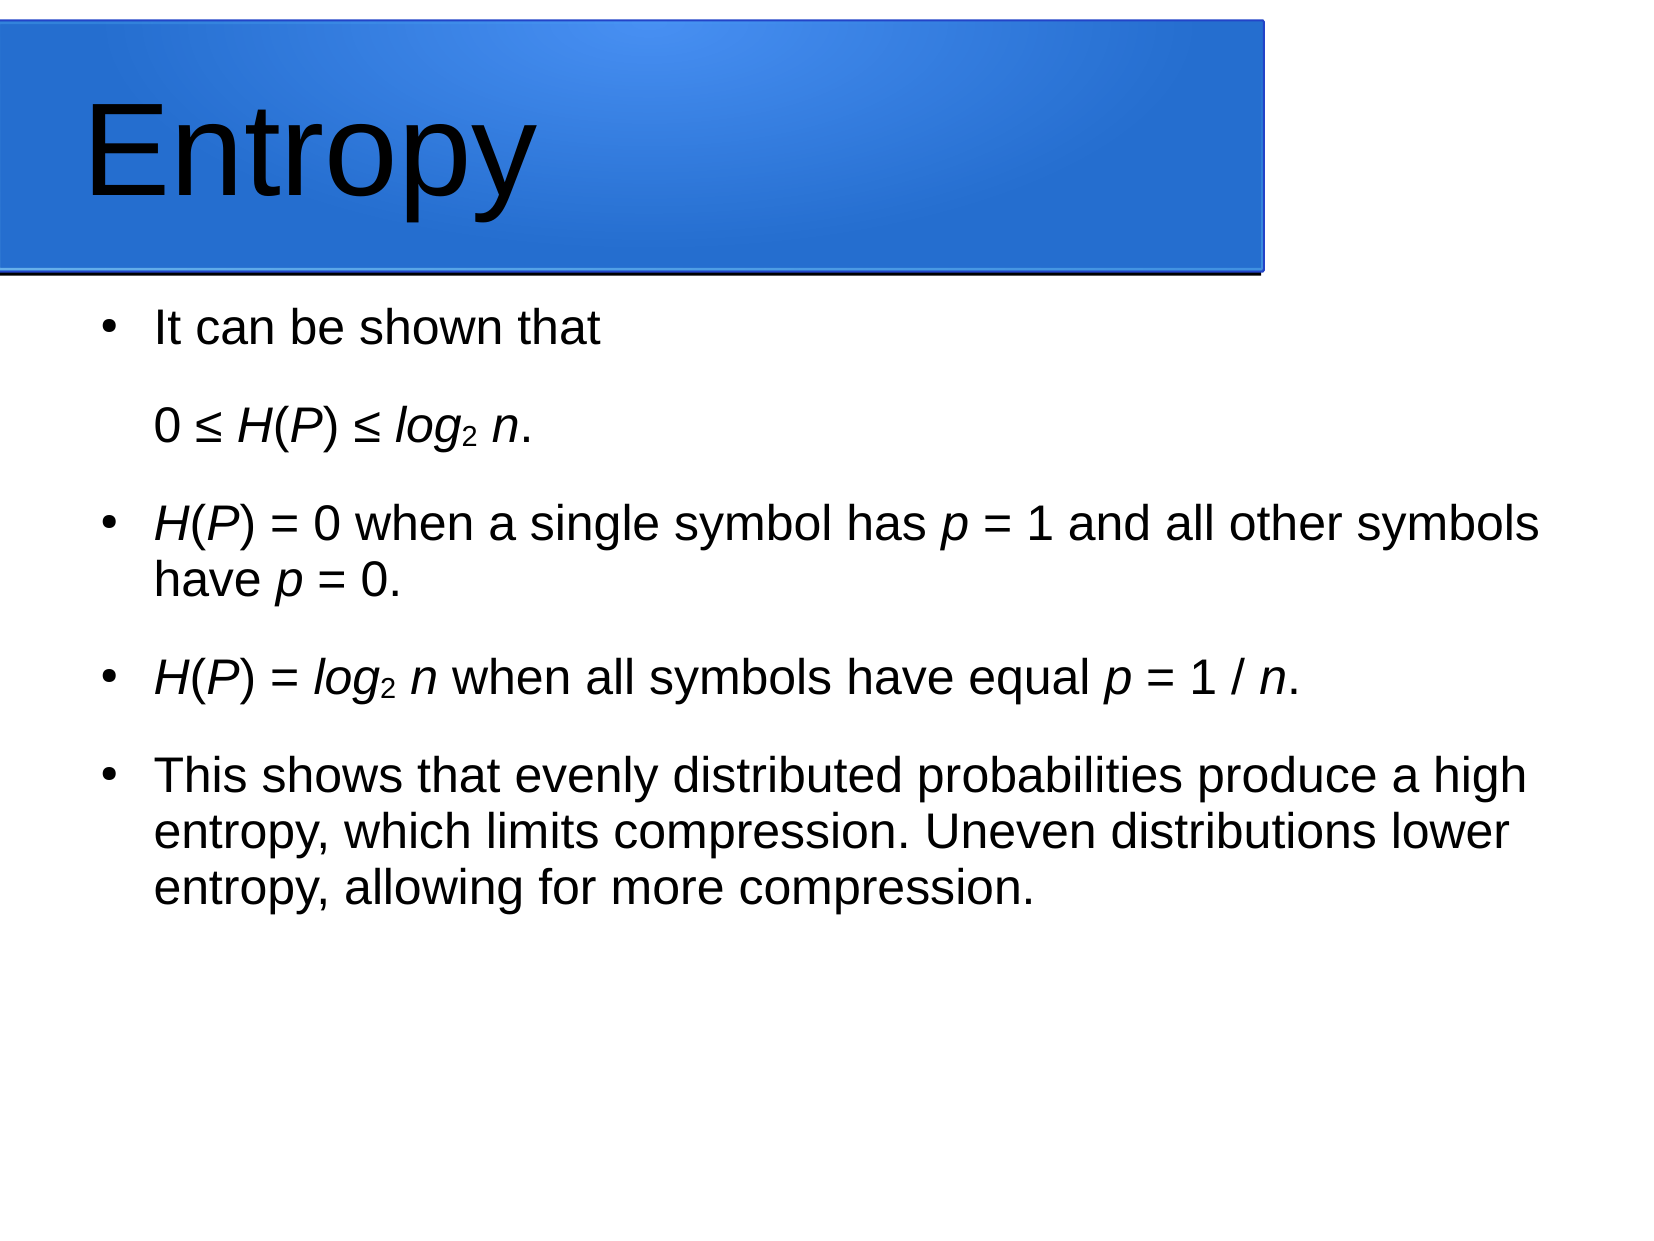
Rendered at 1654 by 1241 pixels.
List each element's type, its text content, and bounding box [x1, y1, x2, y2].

title Entropy [82, 47, 1235, 252]
list It can be shown that 0 ≤ H(P) ≤ log2 n. H(P) = 0 when a single symbol has p = 1 and all other symbols have p = 0. H(P) = log2 n when all symbols have equal p = 1 / n. This shows that evenly distributed probabilities produce a high entropy, which limits compression. Uneven distributions lower entropy, allowing for more compression. [82, 299, 1571, 1019]
